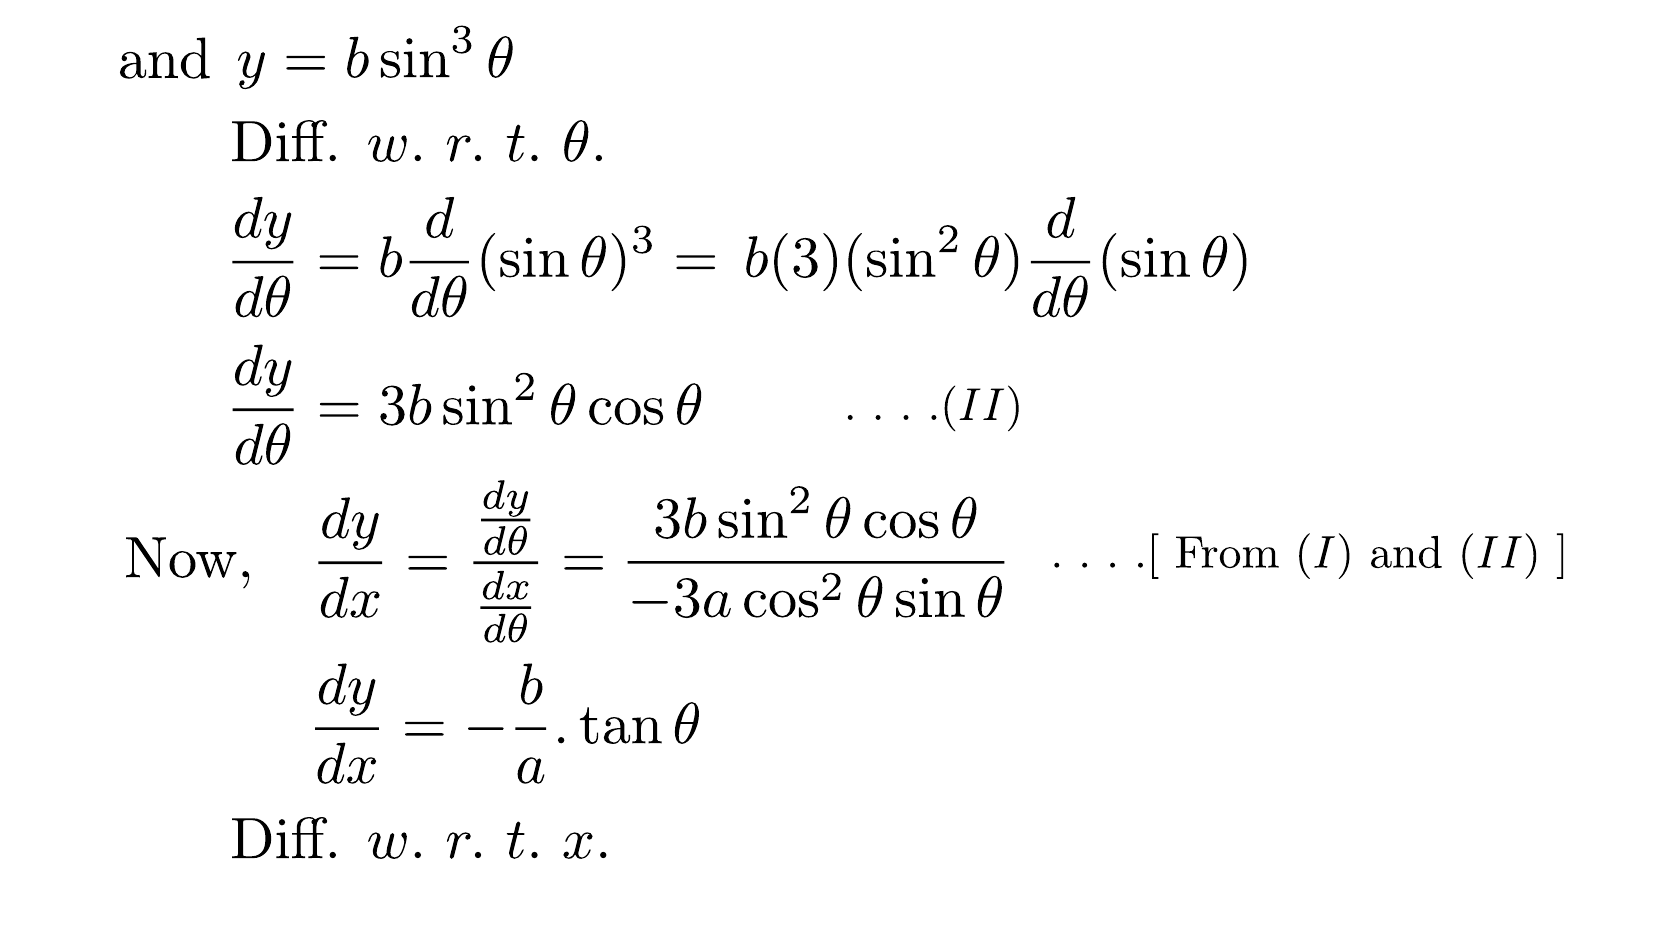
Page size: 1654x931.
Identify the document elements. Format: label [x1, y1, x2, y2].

text_box [232, 196, 716, 318]
text_box [627, 486, 1005, 619]
text_box [126, 480, 604, 643]
text_box [232, 817, 607, 859]
text_box [846, 385, 1019, 432]
text_box [1052, 533, 1564, 579]
text_box [237, 25, 513, 90]
text_box [315, 663, 699, 784]
text_box [746, 196, 1247, 318]
text_box [119, 37, 210, 79]
text_box [232, 344, 702, 465]
title [47, 37, 1607, 898]
text_box [232, 120, 603, 162]
